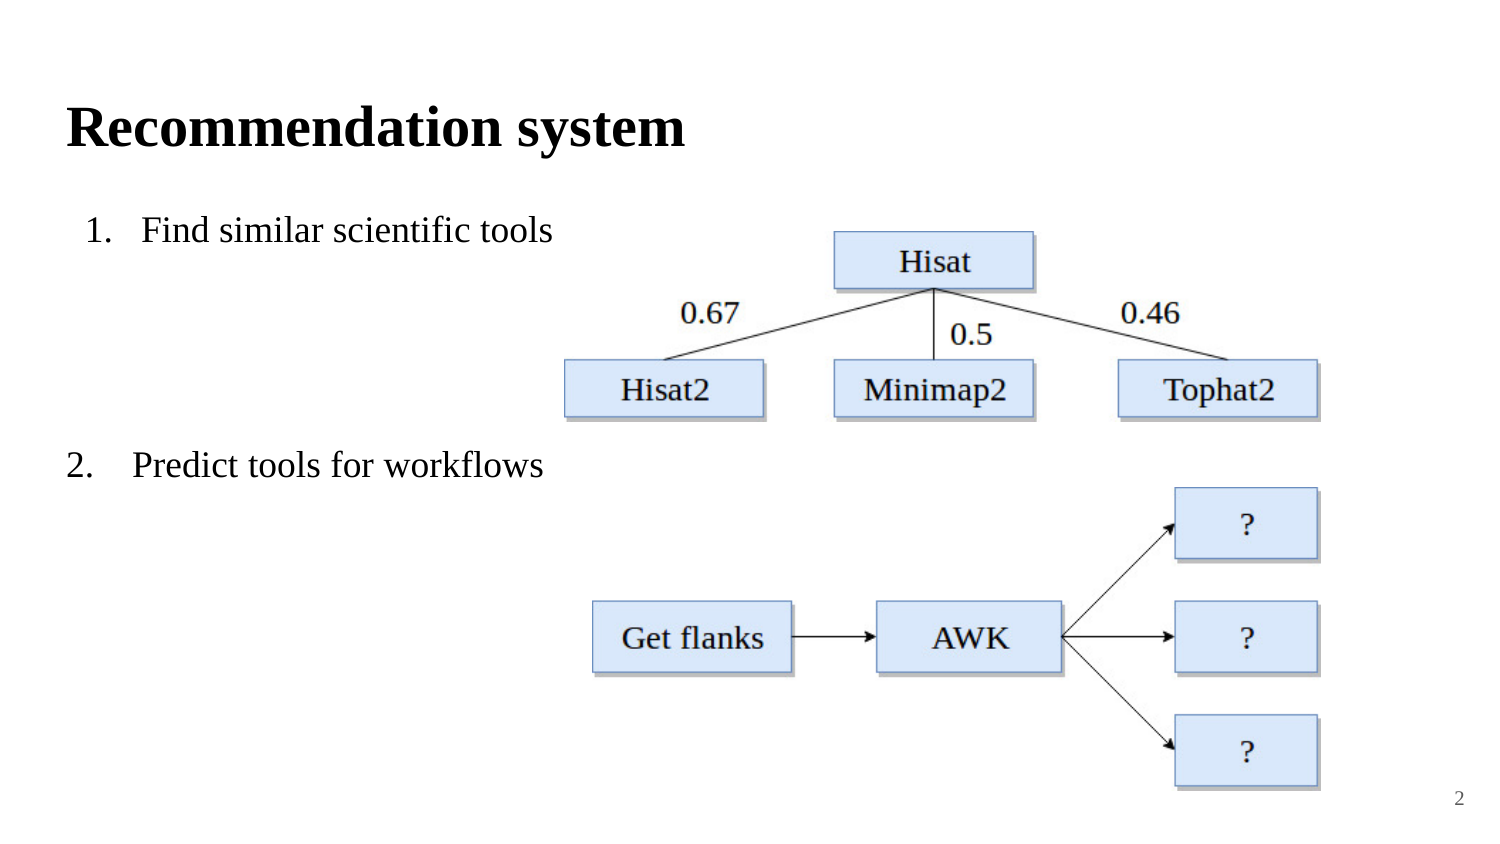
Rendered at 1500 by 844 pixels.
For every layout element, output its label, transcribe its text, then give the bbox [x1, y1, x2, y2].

list Find similar scientific tools 2. Predict tools for workflows [51, 190, 1449, 751]
title Recommendation system [51, 72, 1449, 167]
picture [592, 487, 1321, 791]
picture [564, 231, 1321, 423]
slide_number <number> [1389, 764, 1480, 830]
